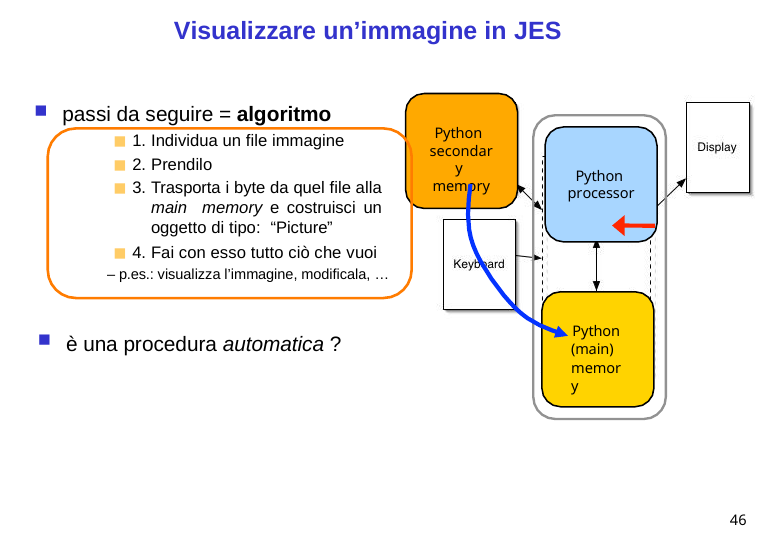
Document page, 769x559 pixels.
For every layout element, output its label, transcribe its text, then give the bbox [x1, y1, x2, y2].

text_box Python (main) memory [569, 319, 627, 379]
text_box [535, 326, 541, 379]
text_box è una procedura automatica ? [33, 328, 343, 358]
text_box [543, 293, 653, 406]
text_box [471, 96, 755, 379]
text_box Python processor [565, 164, 637, 204]
text_box passi da seguire = algoritmo 1. Individua un file immagine 2. Prendilo 3. Trasporta i byte da quel file alla main memory e costruisci un oggetto di tipo: “Picture” 4. Fai con esso tutto ciò che vuoi – p.es.: visualizza l’immagine, modificala, … [50, 130, 402, 286]
title Visualizzare un’immagine in JES [171, 12, 564, 47]
text_box passi da seguire = algoritmo 1. Individua un file immagine 2. Prendilo 3. Trasporta i byte da quel file alla main memory e costruisci un oggetto di tipo: “Picture” 4. Fai con esso tutto ciò che vuoi – p.es.: visualizza l’immagine, modificala, … [30, 93, 402, 286]
text_box [436, 210, 532, 379]
text_box [407, 95, 516, 207]
text_box [535, 117, 664, 379]
text_box Python secondary memory [424, 122, 497, 180]
text_box 46 [727, 509, 750, 531]
